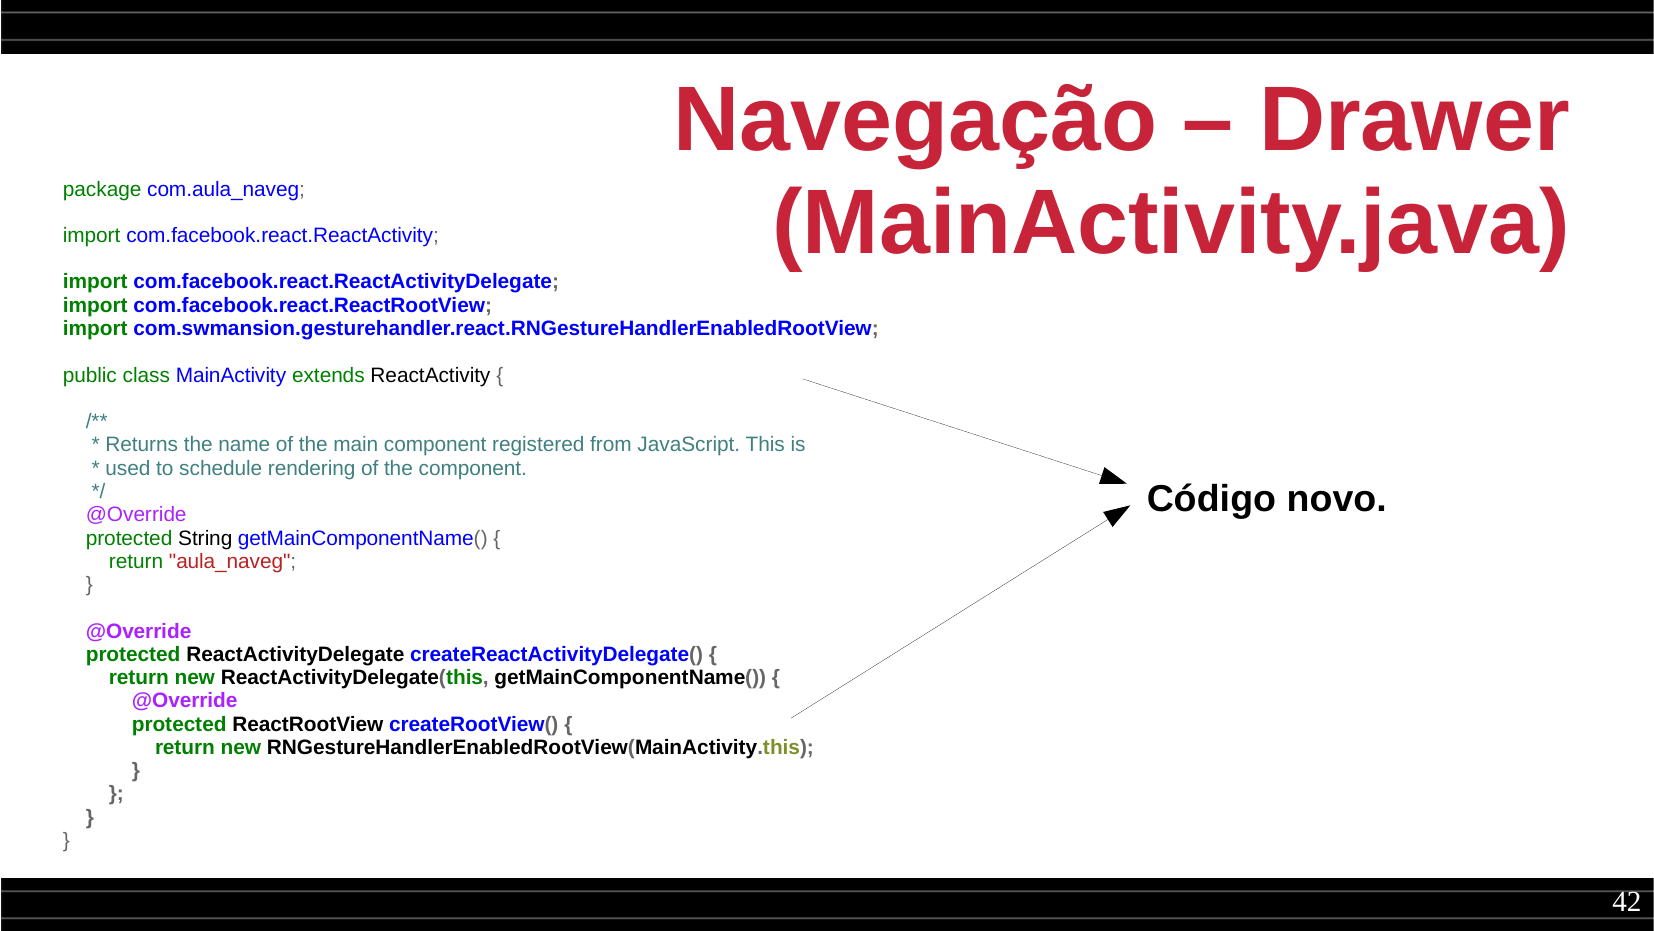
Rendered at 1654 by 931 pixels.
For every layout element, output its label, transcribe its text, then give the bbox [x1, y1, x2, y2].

picture [1, 878, 1654, 931]
text_box Código novo. [1132, 470, 1403, 528]
picture [1, 0, 1654, 54]
title Navegação – Drawer (MainActivity.java) [82, 67, 1571, 273]
text_box [48, 86, 1475, 818]
text_box package com.aula_naveg; import com.facebook.react.ReactActivity; import com.facebook.react.ReactActivityDelegate; import com.facebook.react.ReactRootView; import com.swmansion.gesturehandler.react.RNGestureHandlerEnabledRootView; public class MainActivity extends ReactActivity { /** * Returns the name of the main component registered from JavaScript. This is * used to schedule rendering of the component. */ @Override protected String getMainComponentName() { return "aula_naveg"; } @Override protected ReactActivityDelegate createReactActivityDelegate() { return new ReactActivityDelegate(this, getMainComponentName()) { @Override protected ReactRootView createRootView() { return new RNGestureHandlerEnabledRootView(MainActivity.this); } }; } } [48, 169, 894, 860]
